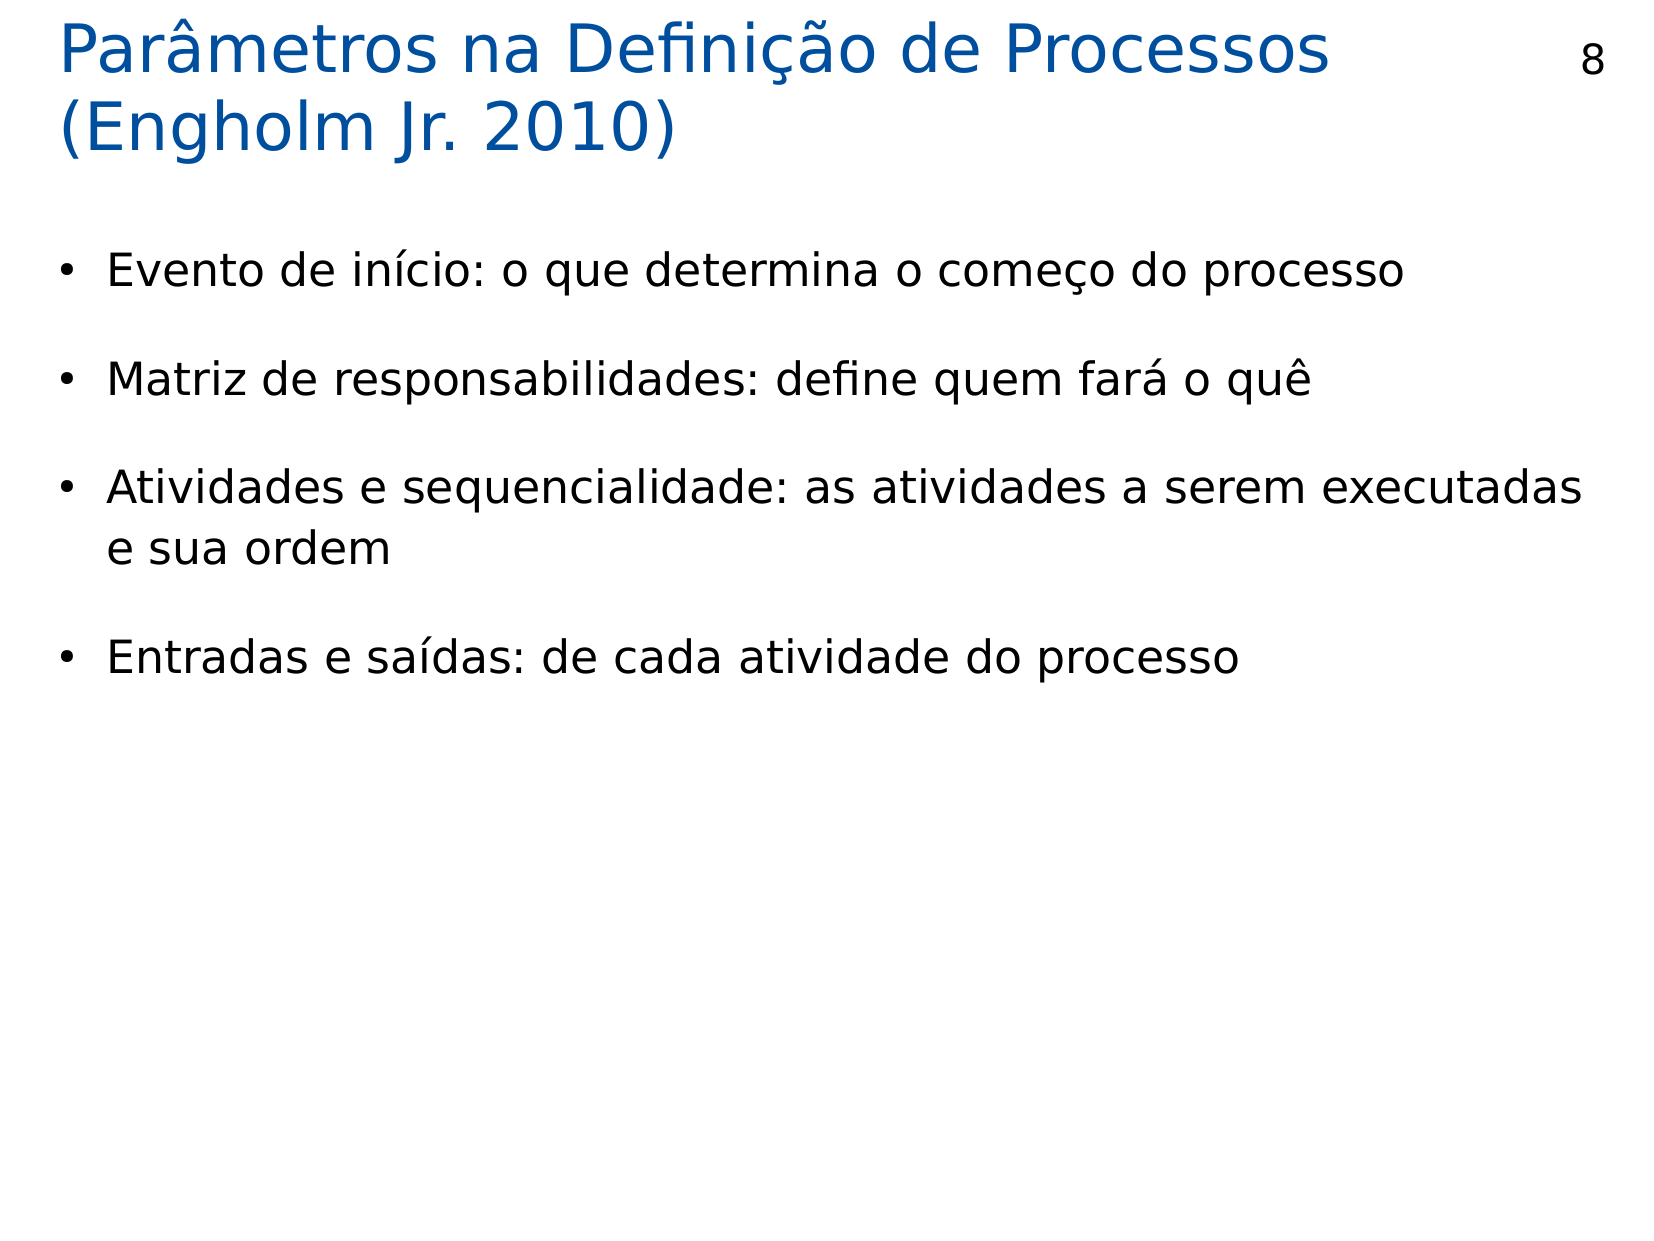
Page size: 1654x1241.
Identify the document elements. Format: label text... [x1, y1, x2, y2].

title Parâmetros na Definição de Processos (Engholm Jr. 2010) [59, 10, 1506, 167]
list Evento de início: o que determina o começo do processo Matriz de responsabilidades: define quem fará o quê Atividades e sequencialidade: as atividades a serem executadas e sua ordem Entradas e saídas: de cada atividade do processo [59, 236, 1595, 1211]
